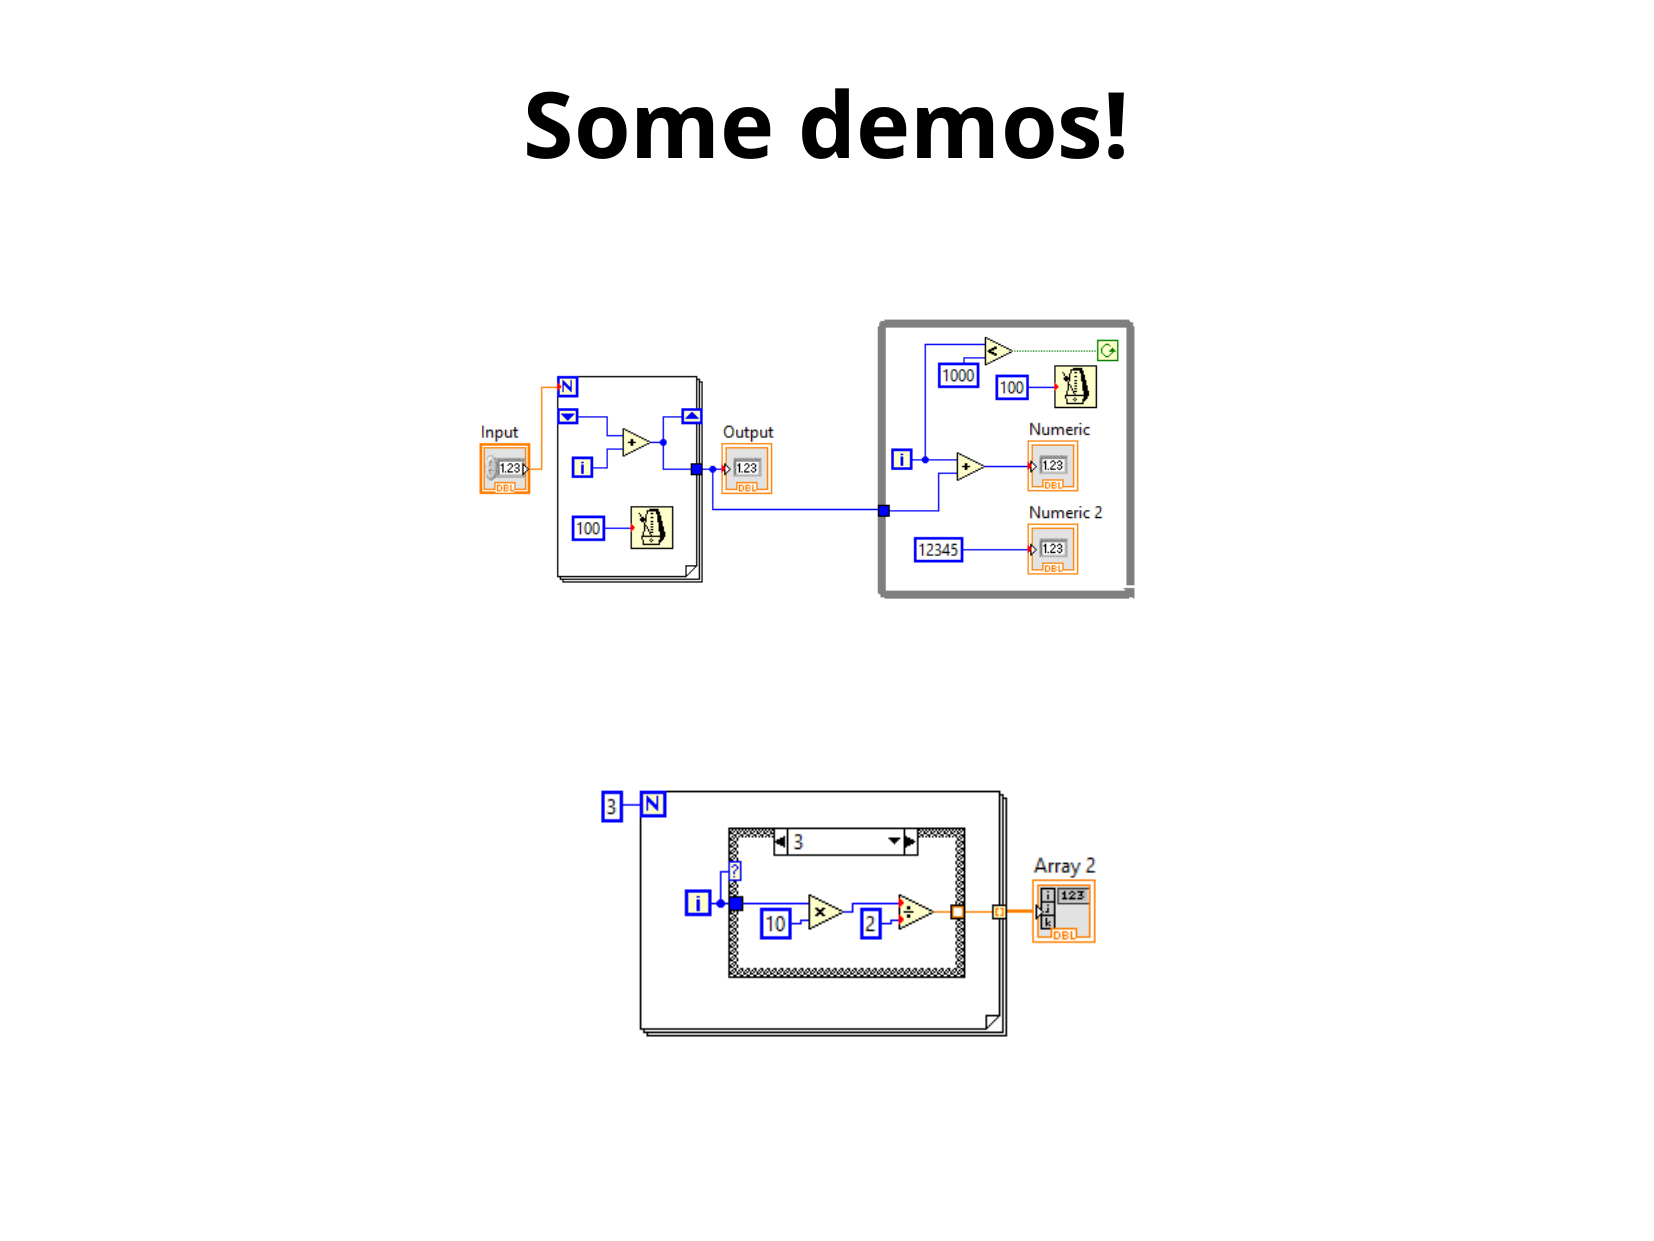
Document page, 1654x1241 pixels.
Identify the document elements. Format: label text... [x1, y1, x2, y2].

picture [585, 776, 1126, 1072]
picture [465, 301, 1152, 615]
title Some demos! [82, 19, 1571, 227]
